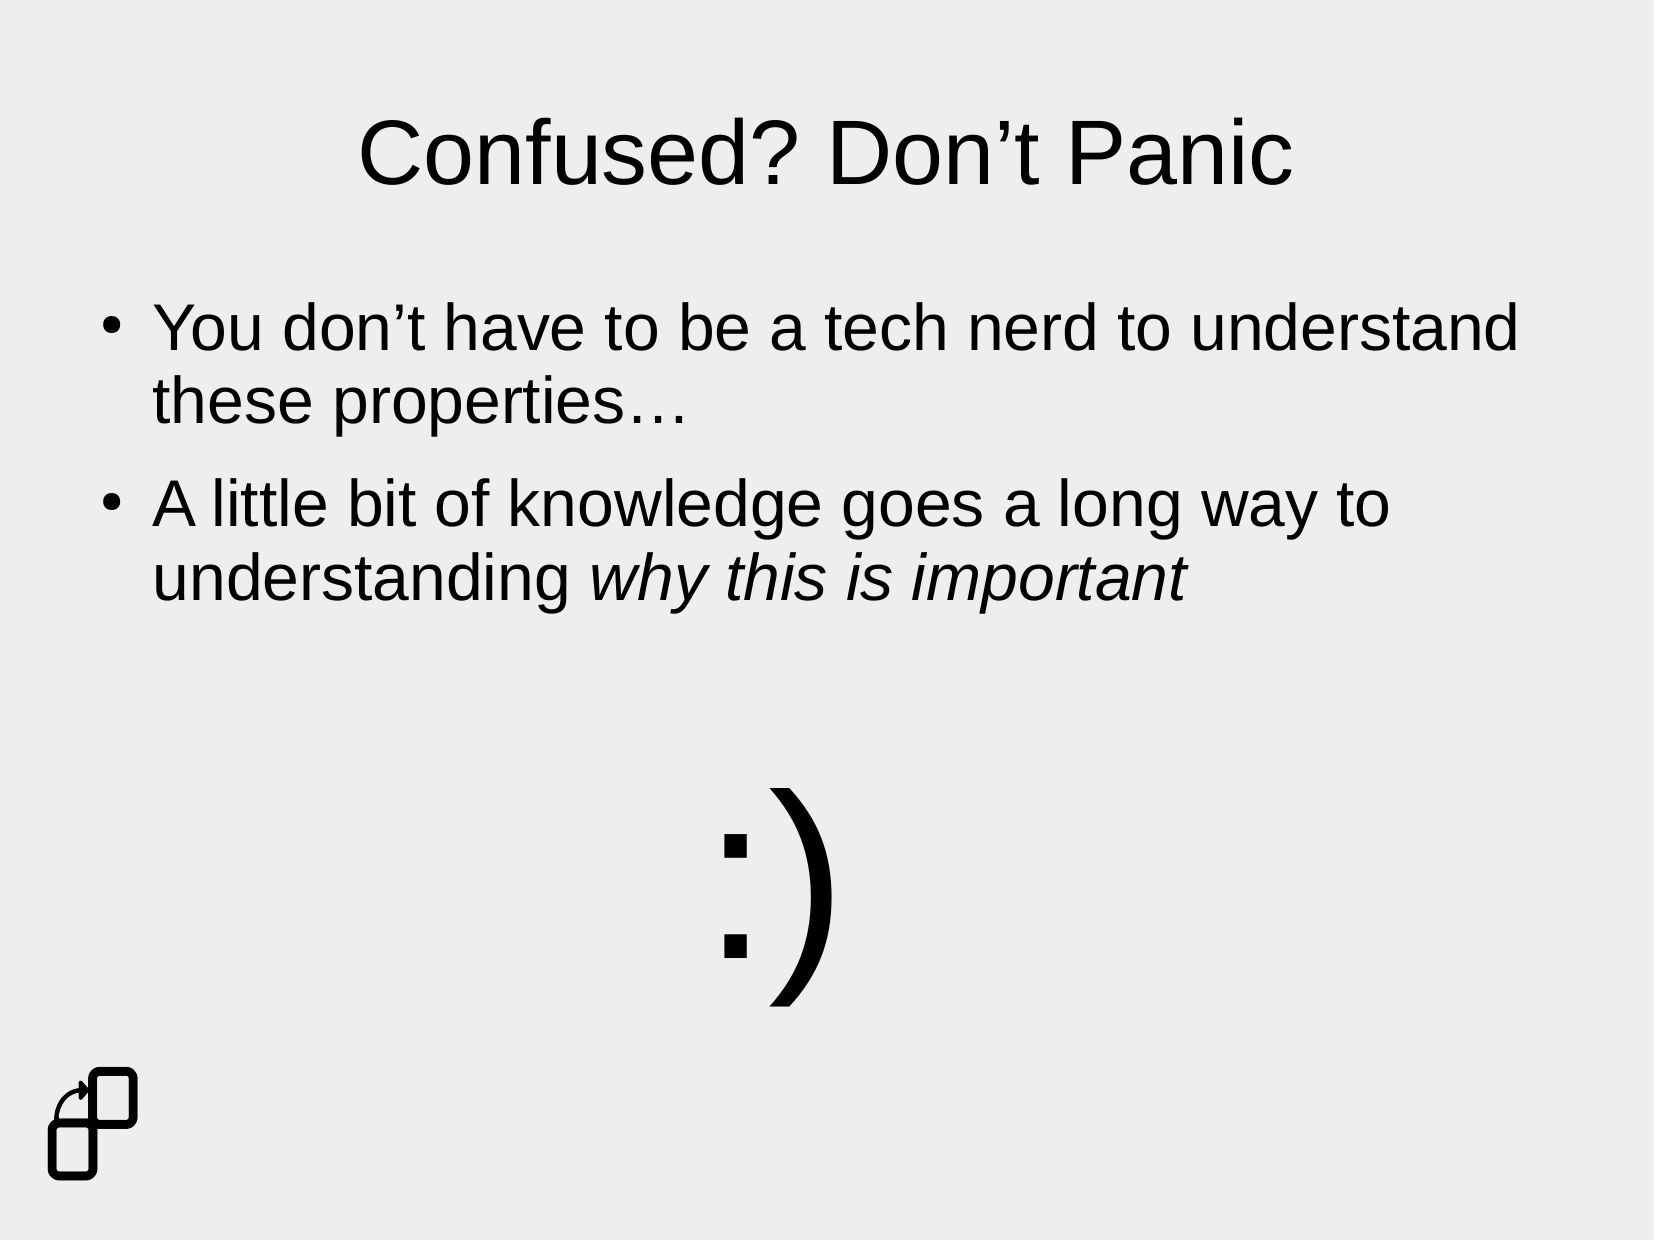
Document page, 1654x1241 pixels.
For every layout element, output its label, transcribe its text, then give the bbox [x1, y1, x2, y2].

picture [30, 1062, 153, 1186]
title Confused? Don’t Panic [82, 49, 1571, 257]
list You don’t have to be a tech nerd to understand these properties… A little bit of knowledge goes a long way to understanding why this is important :) [82, 290, 1571, 1010]
